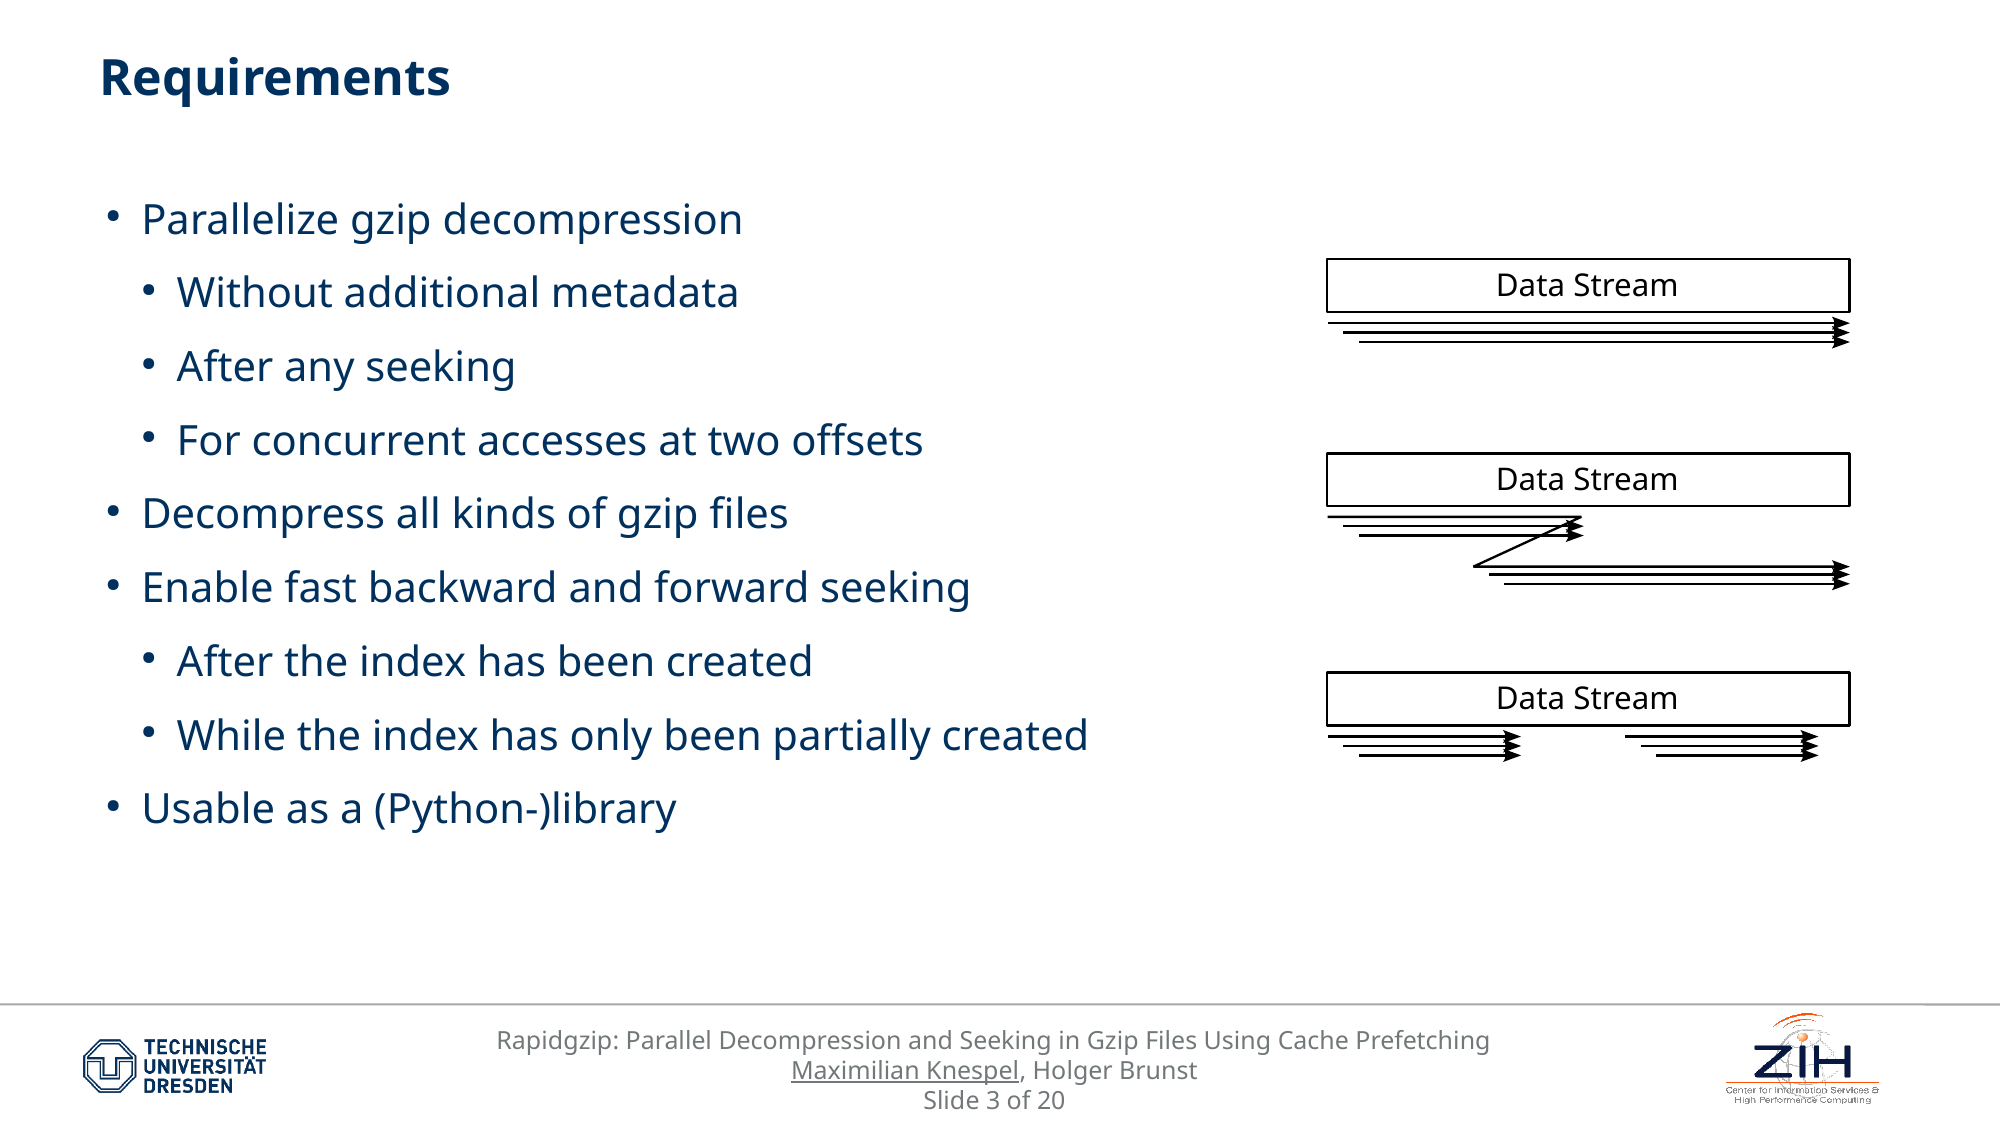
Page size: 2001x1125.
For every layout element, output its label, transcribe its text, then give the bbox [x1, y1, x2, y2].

title Requirements [99, 44, 1900, 233]
picture [1325, 452, 1851, 591]
picture [1726, 1013, 1879, 1104]
picture [83, 1039, 266, 1093]
picture [1325, 258, 1851, 349]
list Parallelize gzip decompression Without additional metadata After any seeking For concurrent accesses at two offsets Decompress all kinds of gzip files Enable fast backward and forward seeking After the index has been created While the index has only been partially created Usable as a (Python-)library [105, 192, 1170, 943]
picture [1325, 672, 1851, 763]
